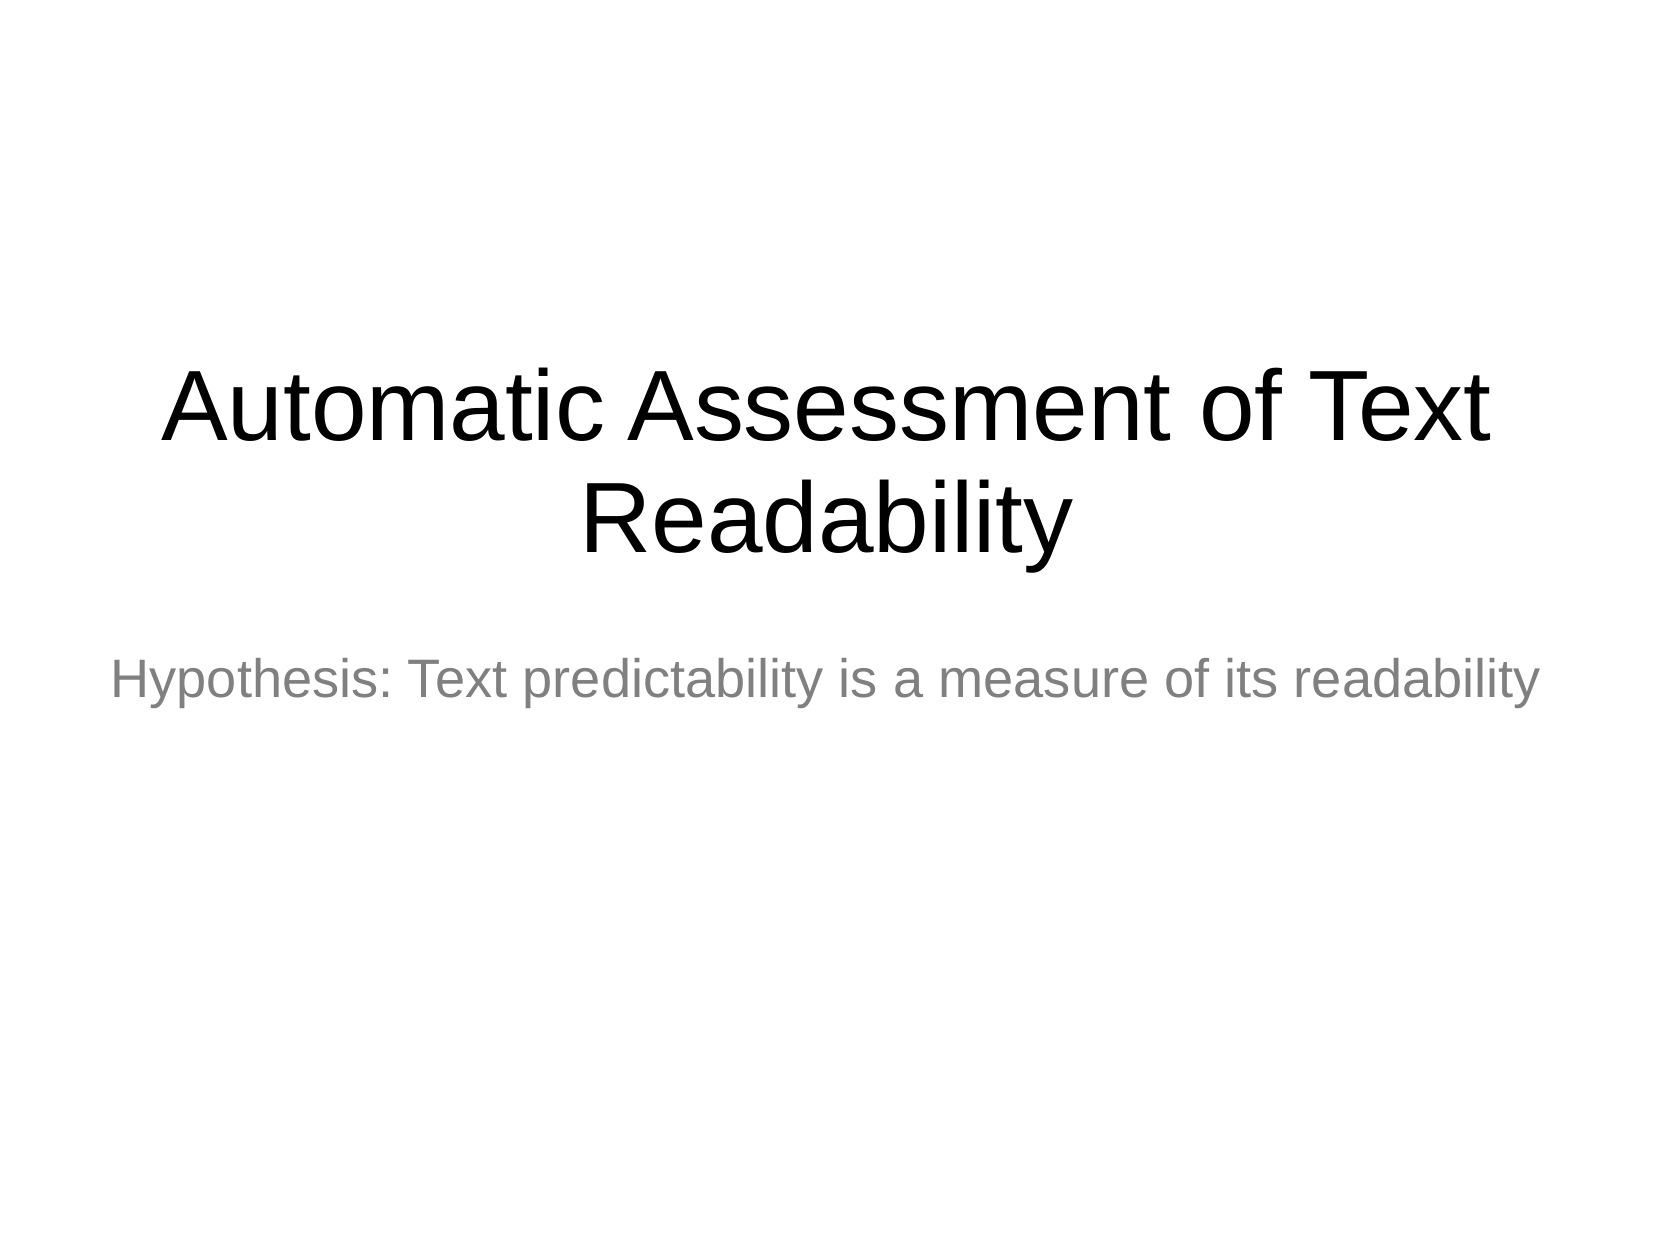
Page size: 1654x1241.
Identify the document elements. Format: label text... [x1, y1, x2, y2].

subtitle Automatic Assessment of Text Readability Hypothesis: Text predictability is a measure of its readability [82, 49, 1571, 1010]
